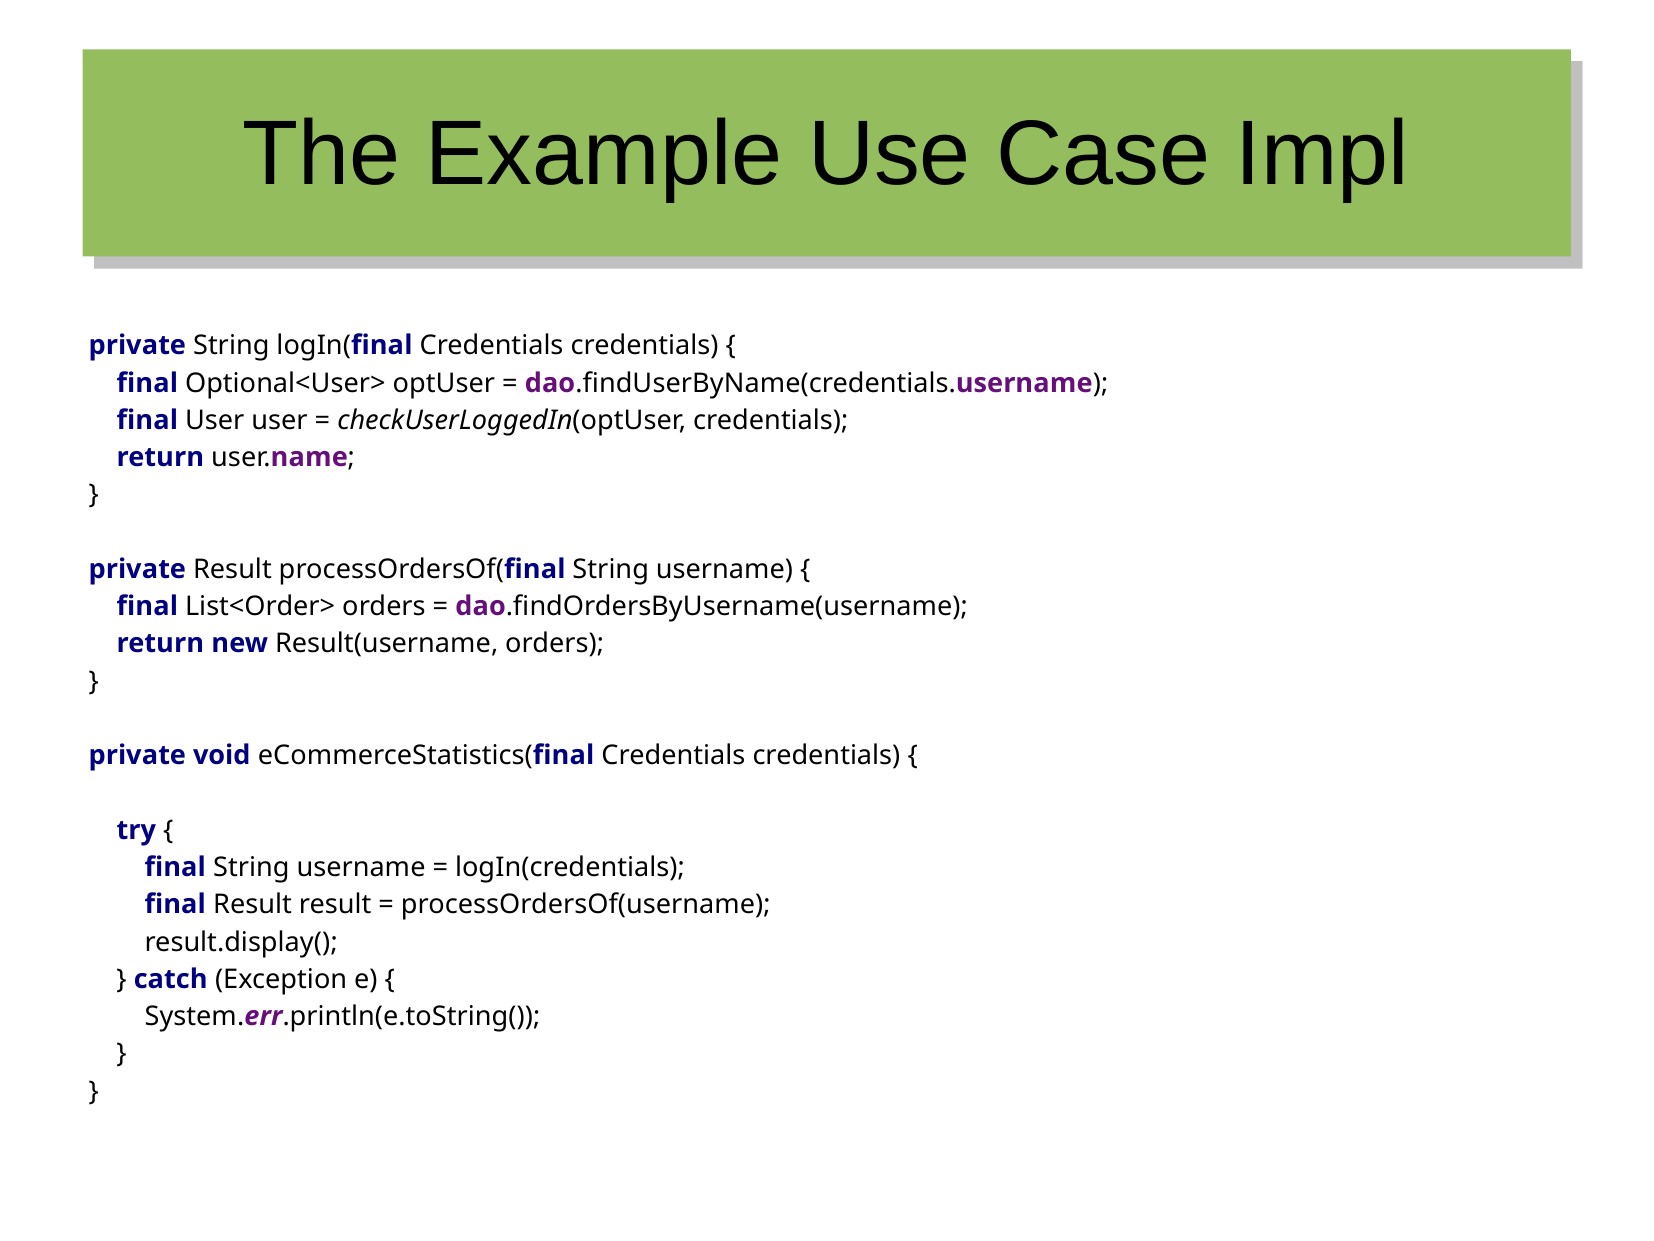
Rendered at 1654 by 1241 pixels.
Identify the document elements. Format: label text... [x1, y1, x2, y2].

title The Example Use Case Impl [82, 49, 1571, 257]
list private String logIn(final Credentials credentials) { final Optional<User> optUser = dao.findUserByName(credentials.username); final User user = checkUserLoggedIn(optUser, credentials); return user.name; } private Result processOrdersOf(final String username) { final List<Order> orders = dao.findOrdersByUsername(username); return new Result(username, orders); } private void eCommerceStatistics(final Credentials credentials) { try { final String username = logIn(credentials); final Result result = processOrdersOf(username); result.display(); } catch (Exception e) { System.err.println(e.toString()); } } [88, 325, 1577, 1146]
